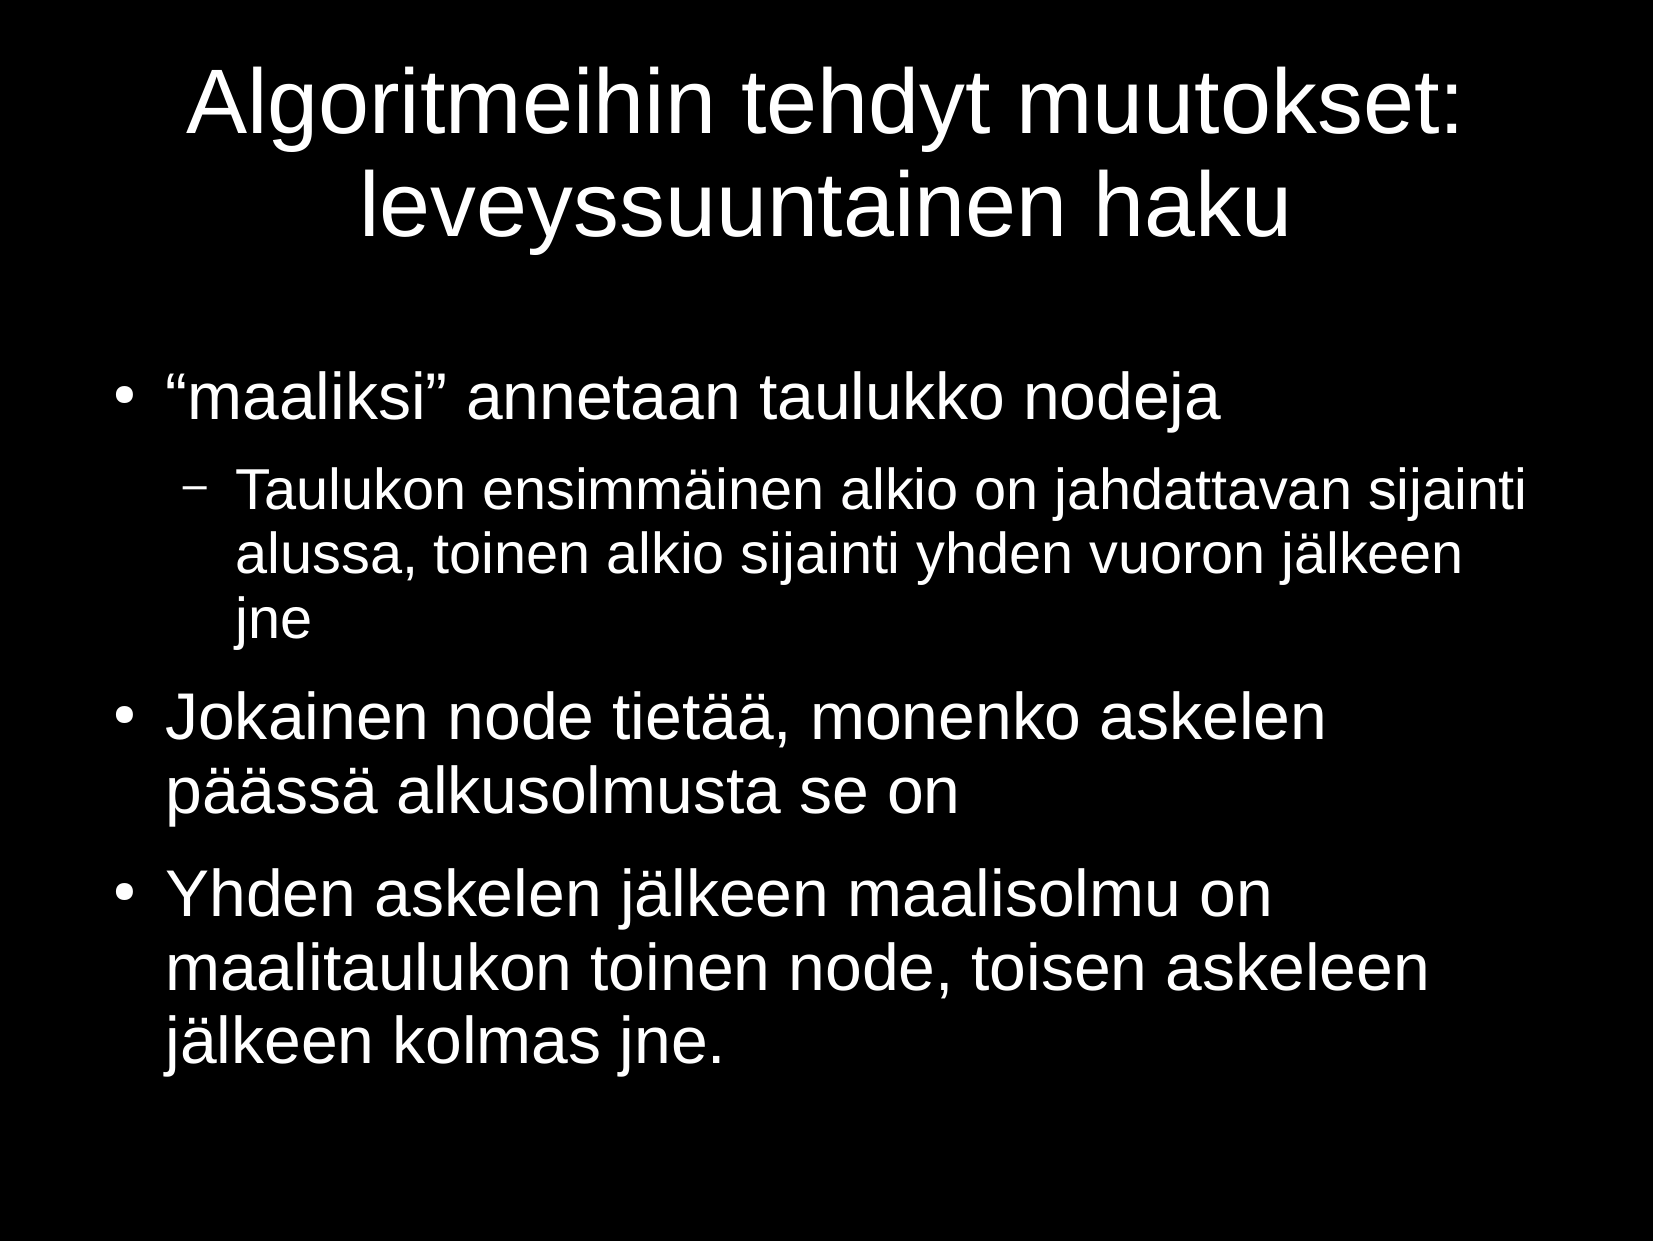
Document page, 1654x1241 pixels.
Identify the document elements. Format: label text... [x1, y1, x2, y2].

list “maaliksi” annetaan taulukko nodeja Taulukon ensimmäinen alkio on jahdattavan sijainti alussa, toinen alkio sijainti yhden vuoron jälkeen jne Jokainen node tietää, monenko askelen päässä alkusolmusta se on Yhden askelen jälkeen maalisolmu on maalitaulukon toinen node, toisen askeleen jälkeen kolmas jne. [95, 360, 1558, 1080]
title Algoritmeihin tehdyt muutokset: leveyssuuntainen haku [82, 49, 1571, 257]
